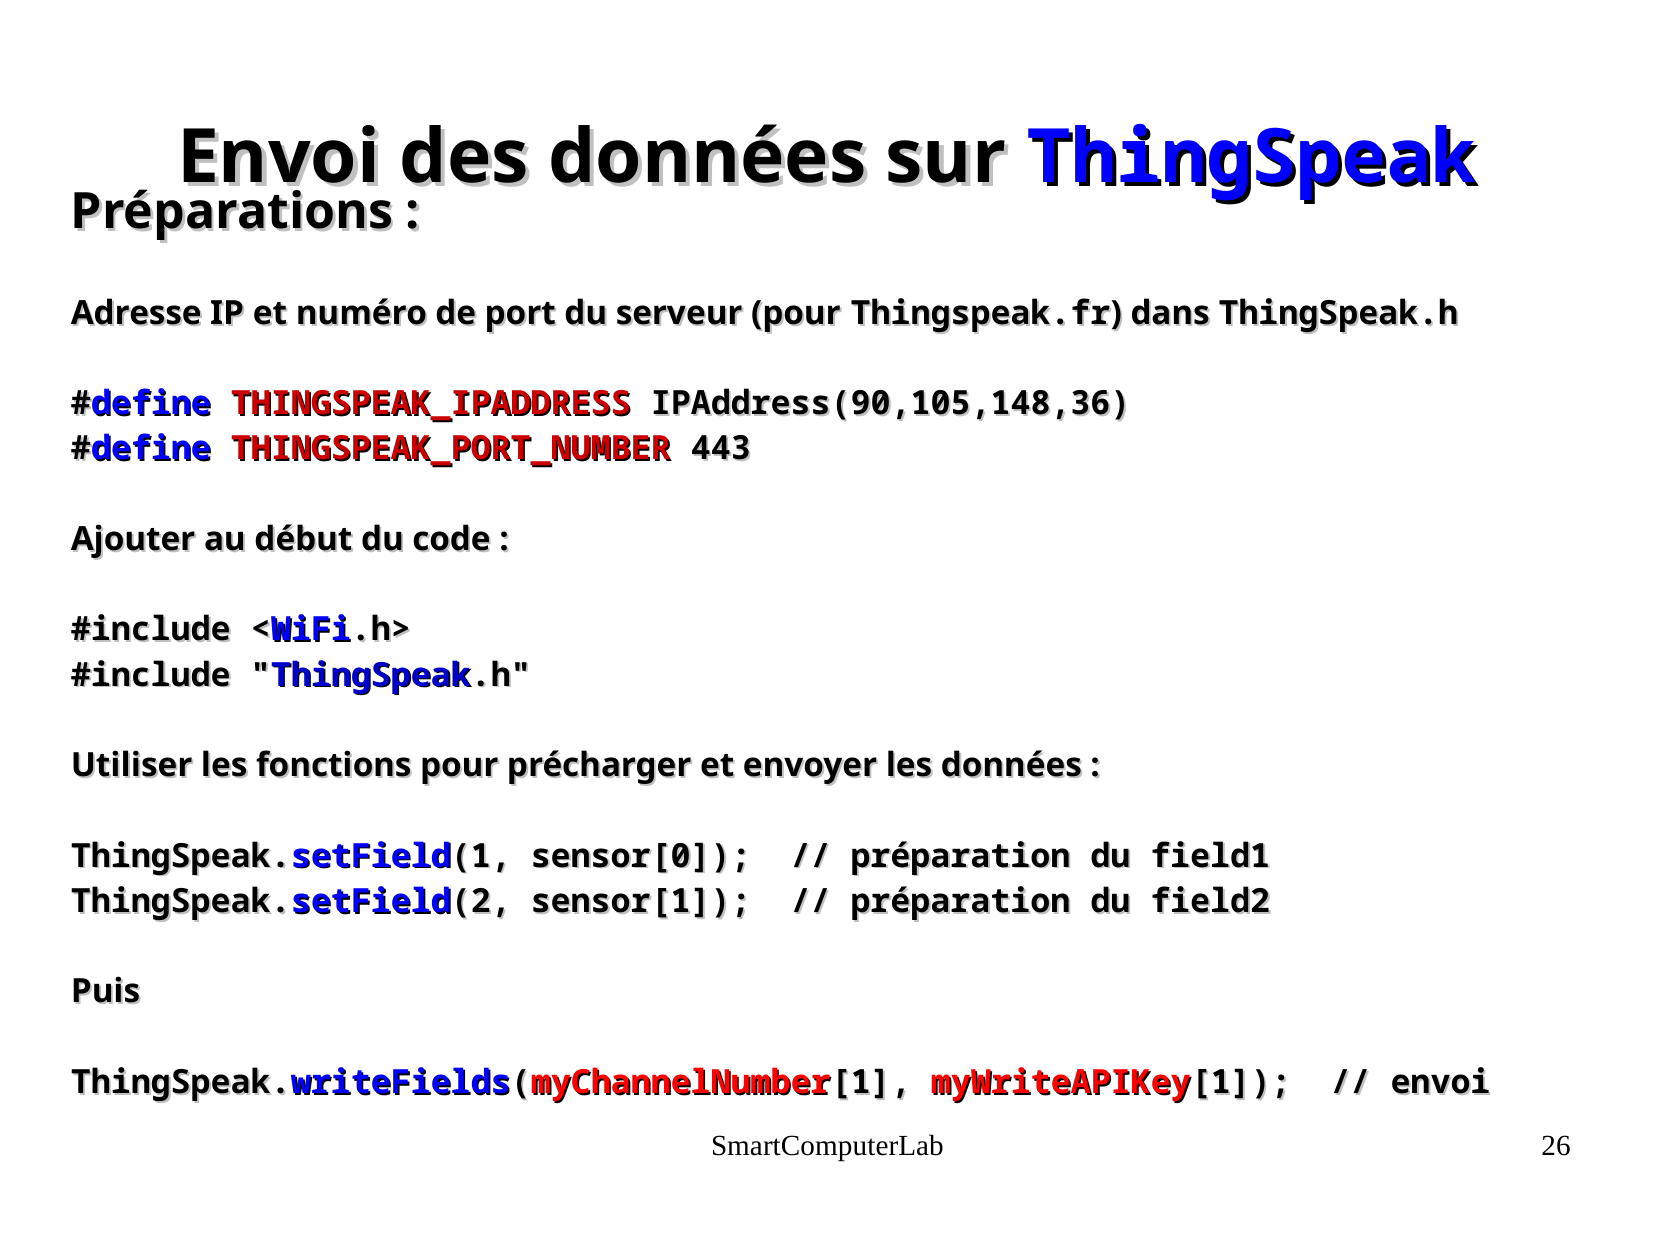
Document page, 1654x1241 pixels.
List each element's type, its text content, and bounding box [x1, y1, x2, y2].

subtitle [82, 129, 1571, 249]
subtitle [85, 201, 92, 209]
text_box Préparations : Adresse IP et numéro de port du serveur (pour Thingspeak.fr) dans ThingSpeak.h #define THINGSPEAK_IPADDRESS IPAddress(90,105,148,36) #define THINGSPEAK_PORT_NUMBER 443 Ajouter au début du code : #include <WiFi.h> #include "ThingSpeak.h" Utiliser les fonctions pour précharger et envoyer les données : ThingSpeak.setField(1, sensor[0]); // préparation du field1 ThingSpeak.setField(2, sensor[1]); // préparation du field2 Puis ThingSpeak.writeFields(myChannelNumber[1], myWriteAPIKey[1]); // envoi [70, 249, 1571, 1165]
title Envoi des données sur ThingSpeak [82, 49, 1571, 129]
